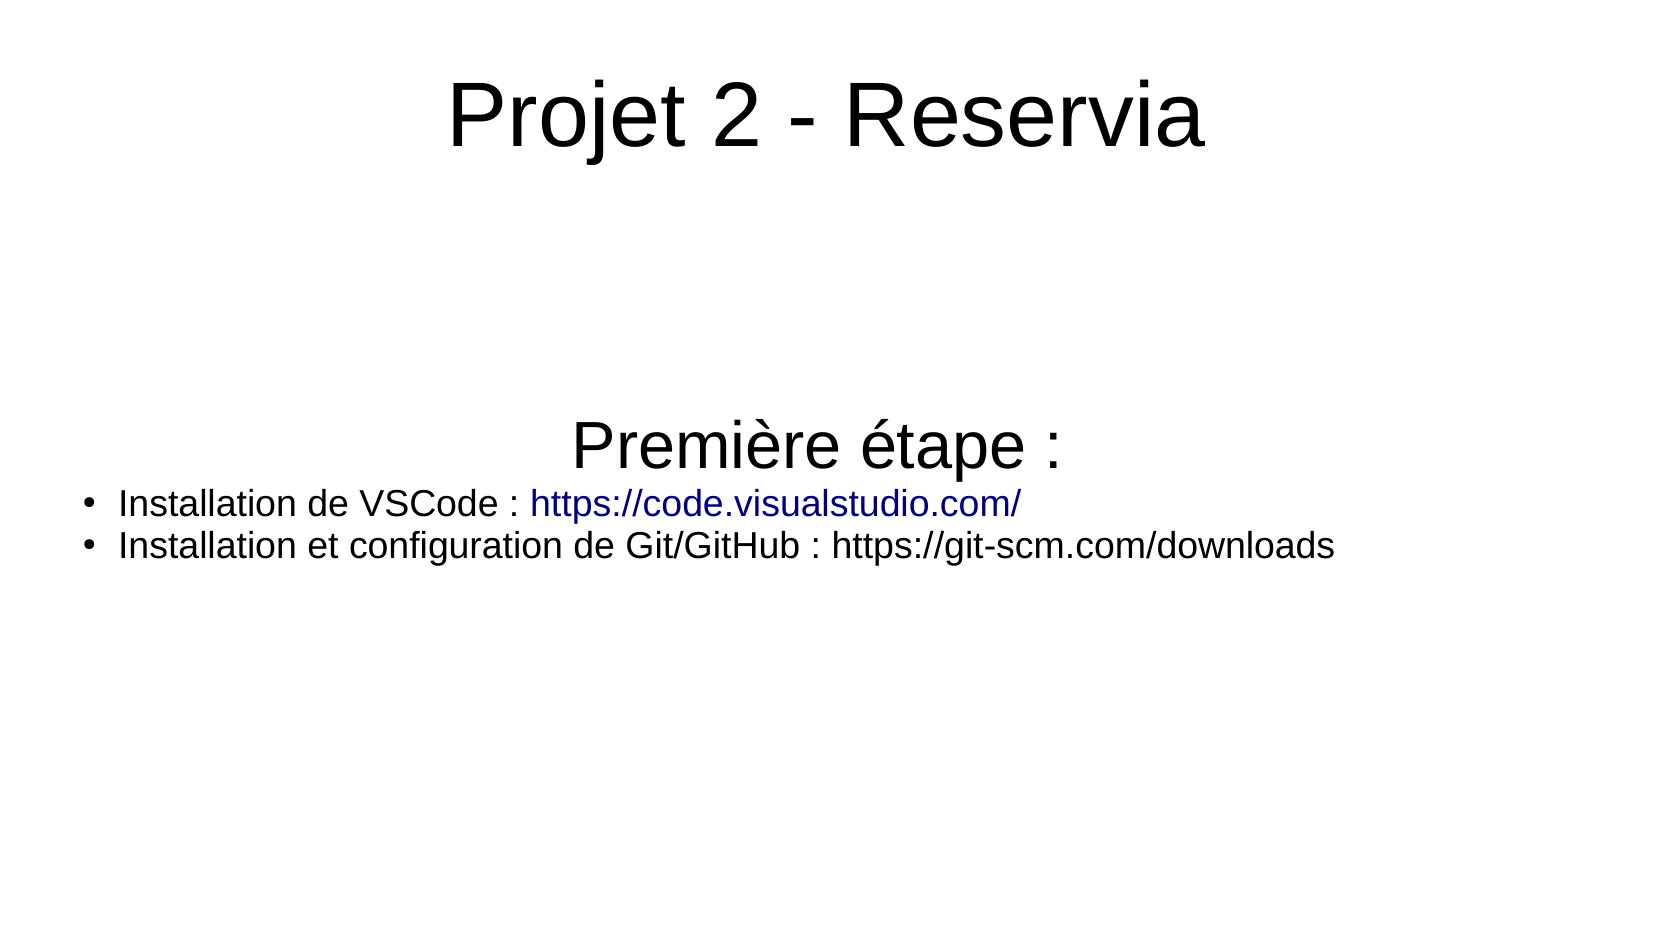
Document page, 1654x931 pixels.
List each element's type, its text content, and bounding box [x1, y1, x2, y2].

title Projet 2 - Reservia [82, 37, 1571, 193]
subtitle Première étape : Installation de VSCode : https://code.visualstudio.com/ Installation et configuration de Git/GitHub : https://git-scm.com/downloads [82, 217, 1571, 758]
